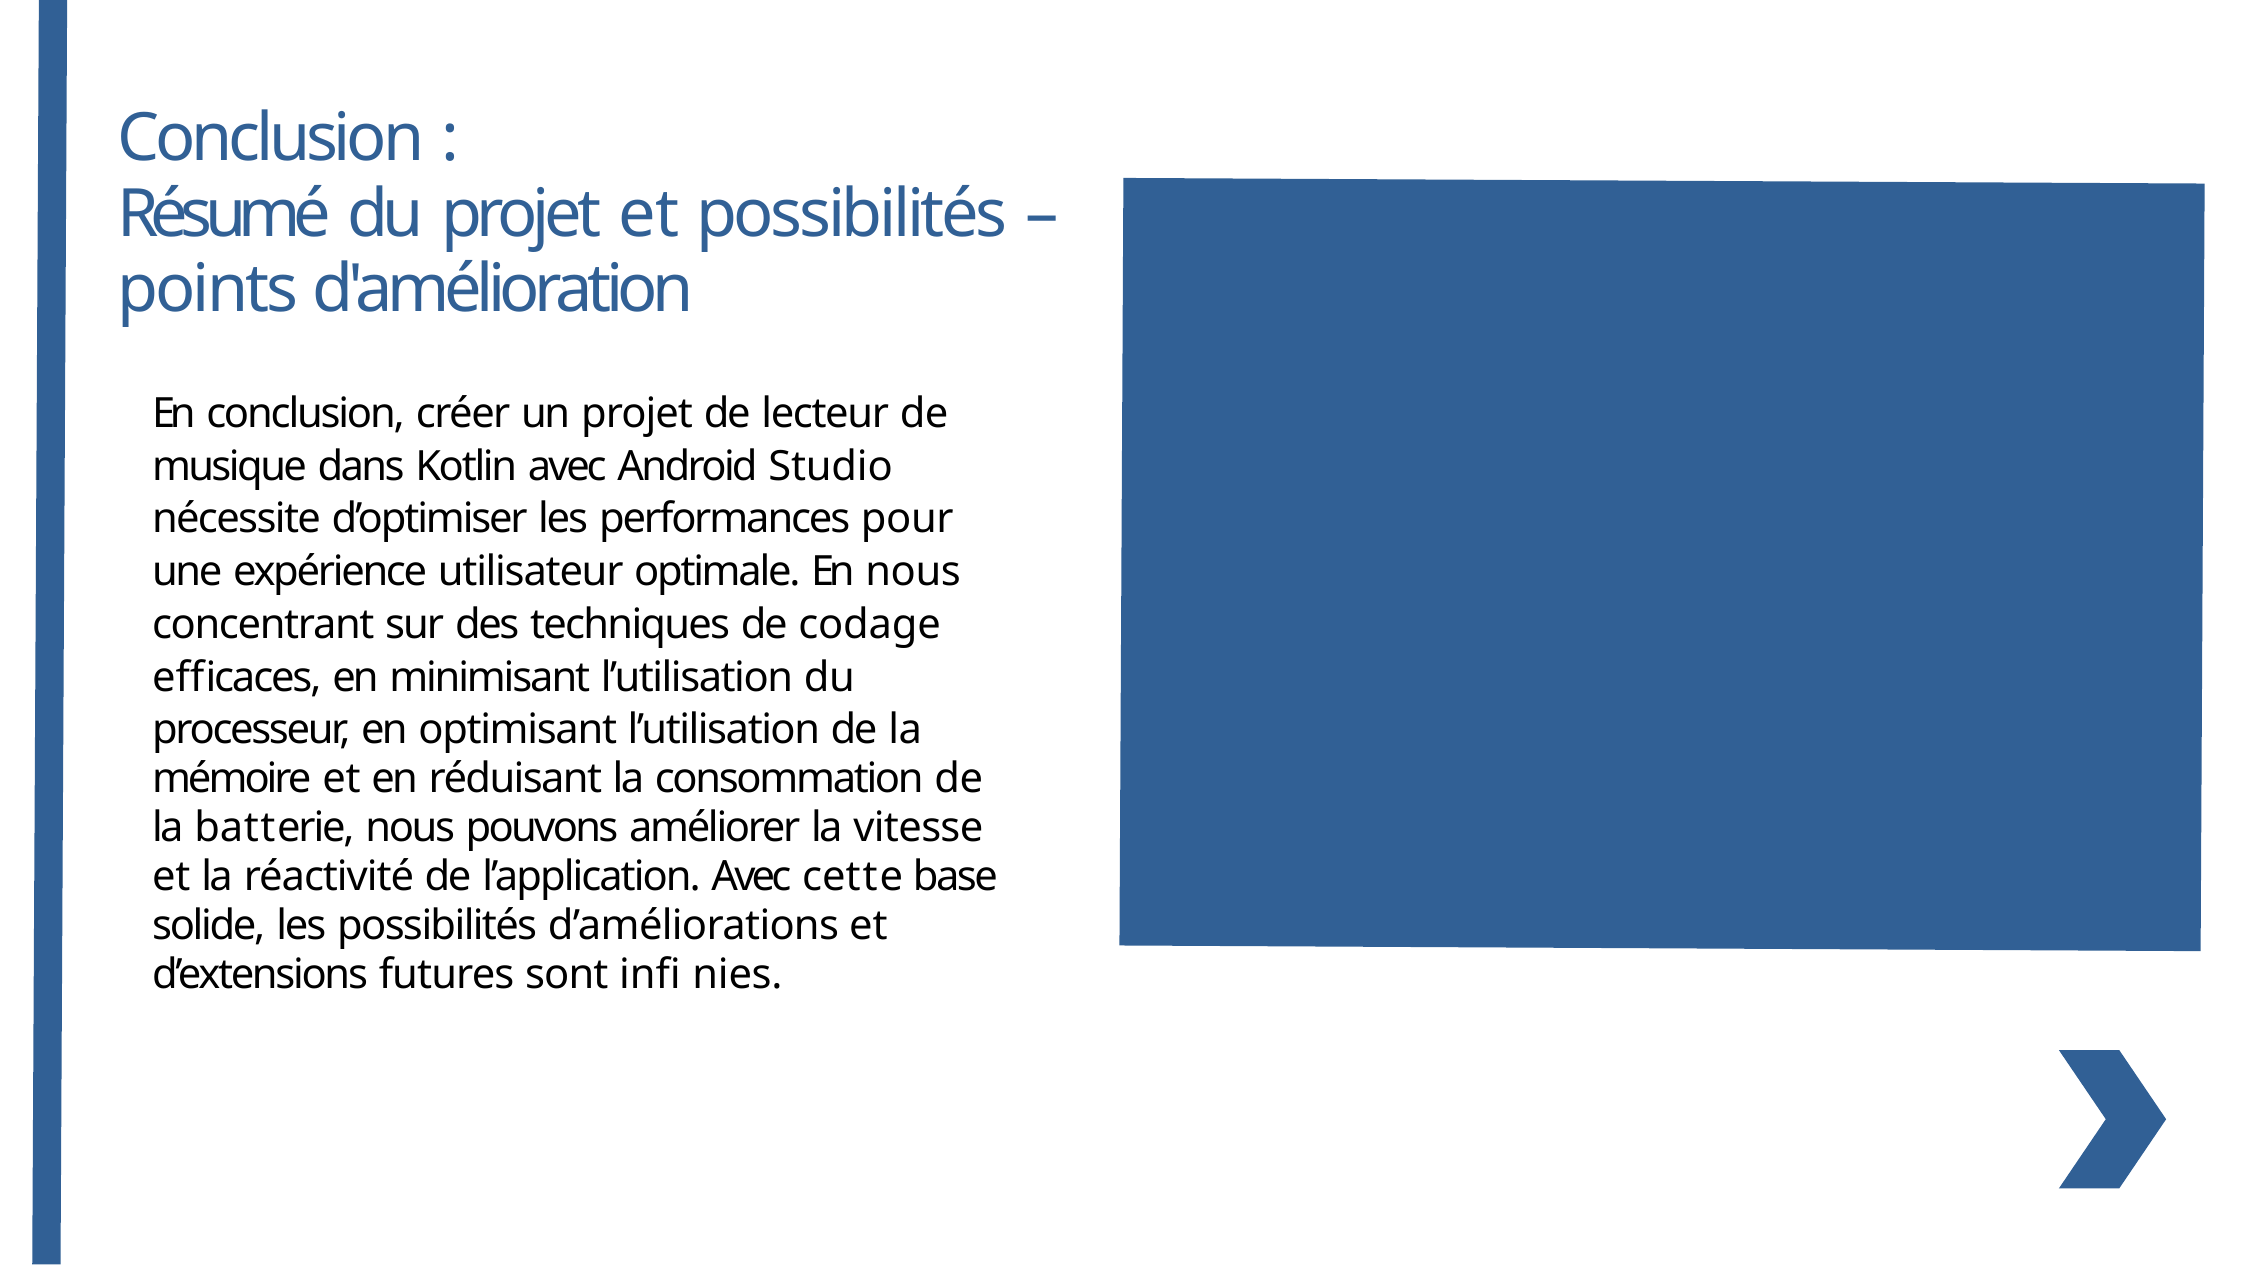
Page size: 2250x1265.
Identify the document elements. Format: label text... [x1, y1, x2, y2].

text_box [32, 0, 68, 1265]
title Conclusion : Résumé du projet et possibilités – points d'amélioration [114, 77, 1126, 338]
text_box En conclusion, créer un projet de lecteur de musique dans Kotlin avec Android Studio nécessite d’optimiser les performances pour une expérience utilisateur optimale. En nous concentrant sur des techniques de codage efficaces, en minimisant l’utilisation du processeur, en optimisant l’utilisation de la mémoire et en réduisant la consommation de la batterie, nous pouvons améliorer la vitesse et la réactivité de l’application. Avec cette base solide, les possibilités d’améliorations et d’extensions futures sont infinies. [150, 374, 1011, 997]
